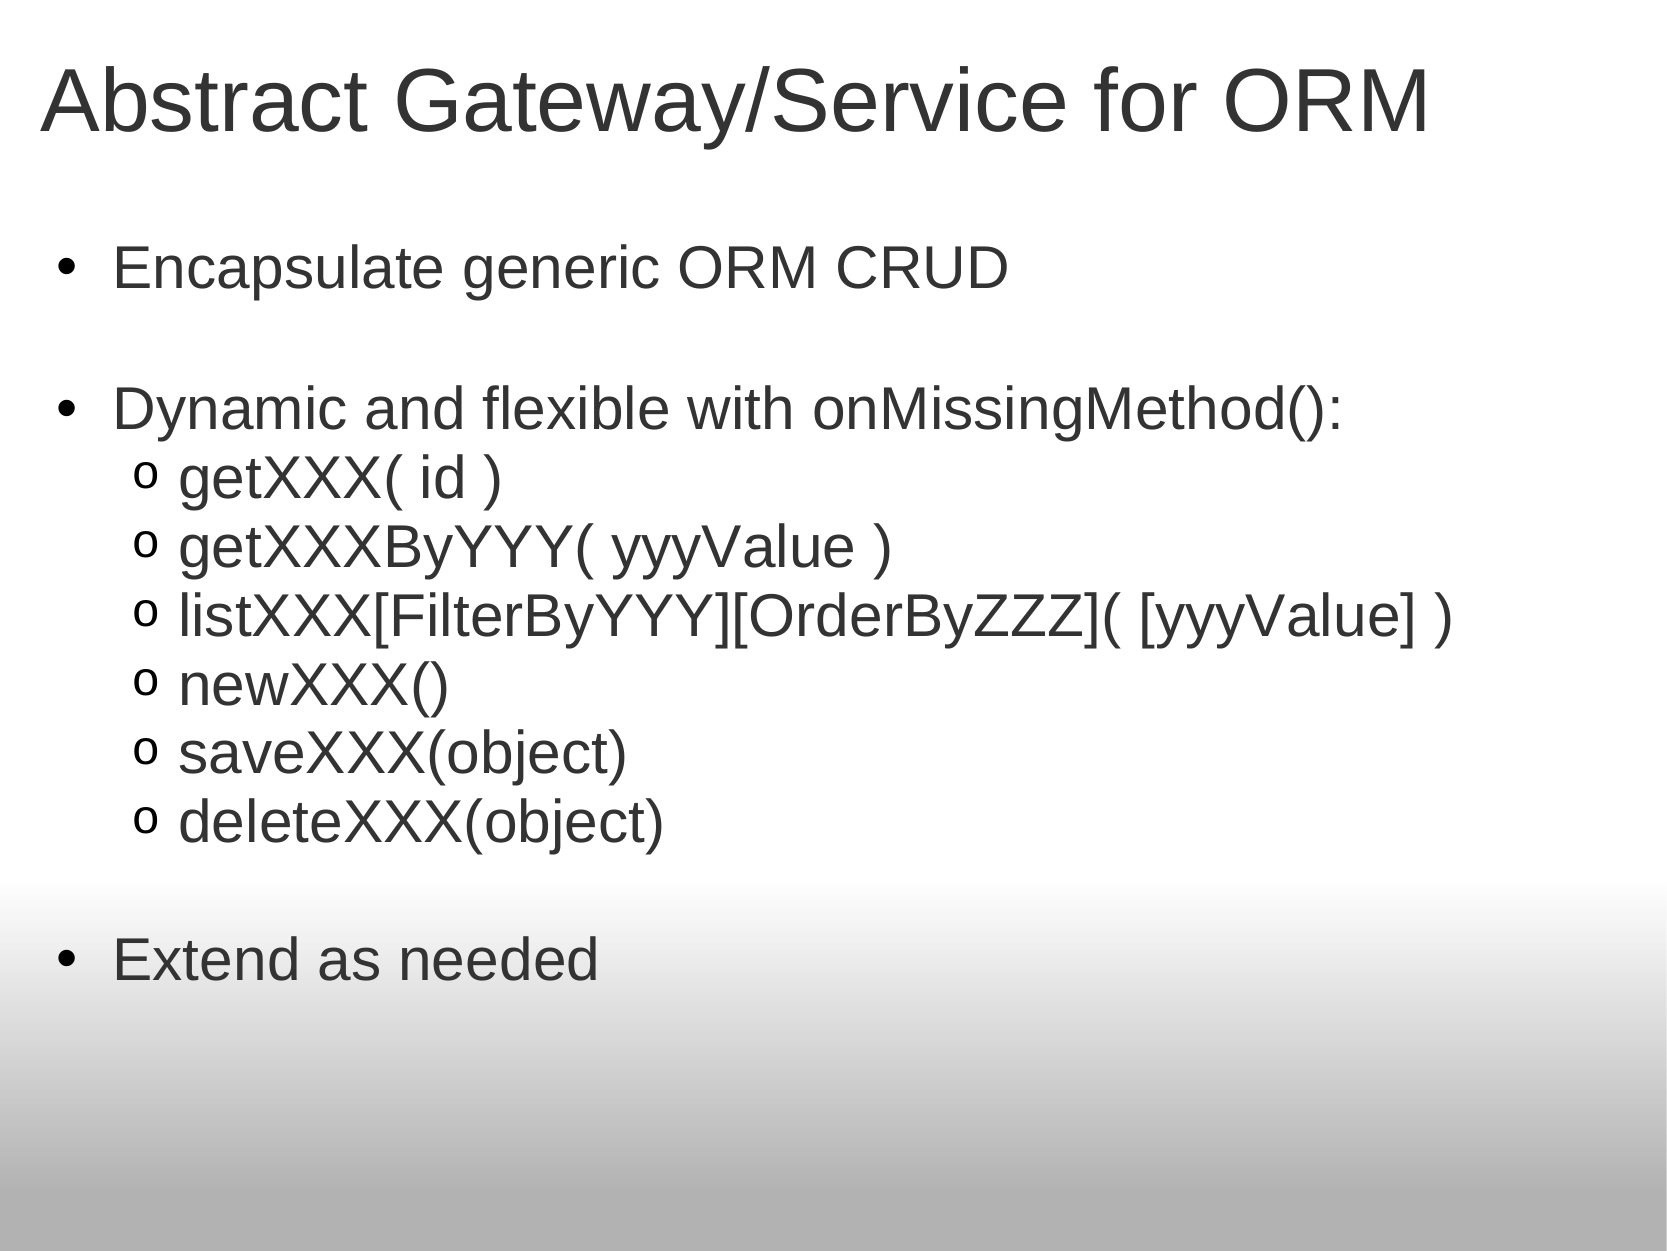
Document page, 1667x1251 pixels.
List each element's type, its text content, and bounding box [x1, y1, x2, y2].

picture [0, 0, 1667, 1251]
title Abstract Gateway/Service for ORM [40, 49, 1625, 200]
list Encapsulate generic ORM CRUD Dynamic and flexible with onMissingMethod(): getXXX( id ) getXXXByYYY( yyyValue ) listXXX[FilterByYYY][OrderByZZZ]( [yyyValue] ) newXXX() saveXXX(object) deleteXXX(object) Extend as needed [37, 233, 1624, 1197]
